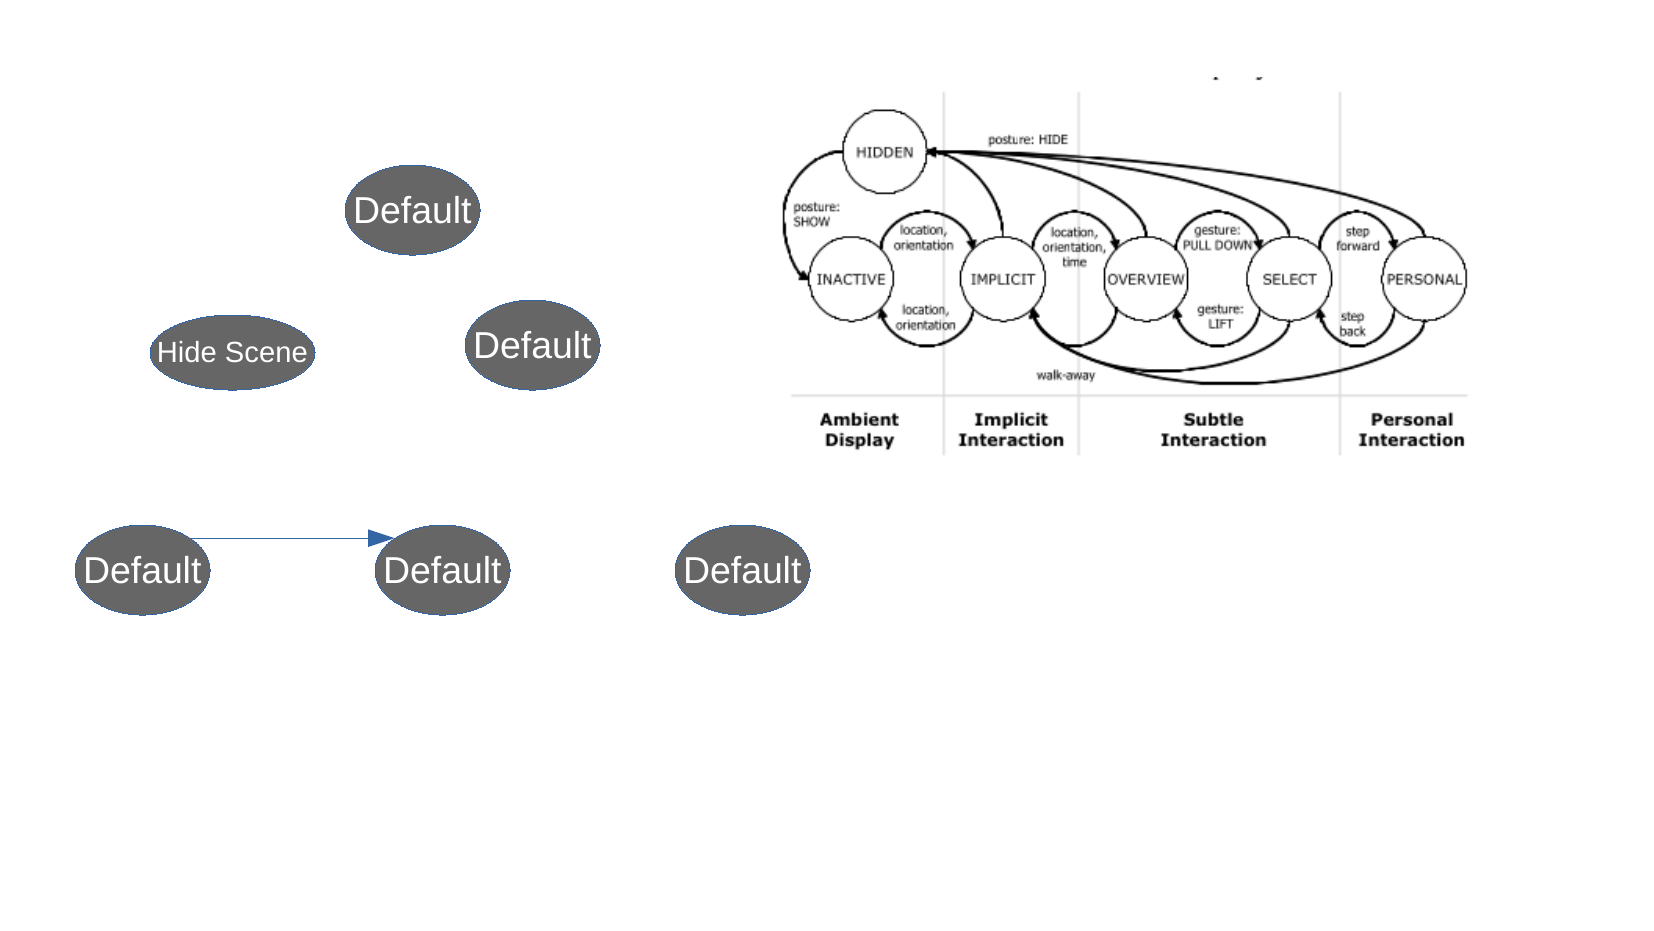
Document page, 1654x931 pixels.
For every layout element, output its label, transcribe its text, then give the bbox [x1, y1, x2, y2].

text_box Default [375, 525, 511, 616]
text_box Default [465, 300, 601, 391]
text_box Default [75, 525, 211, 616]
text_box Default [675, 525, 811, 616]
text_box Hide Scene [150, 315, 316, 391]
picture [755, 77, 1486, 466]
text_box Default [345, 165, 481, 256]
